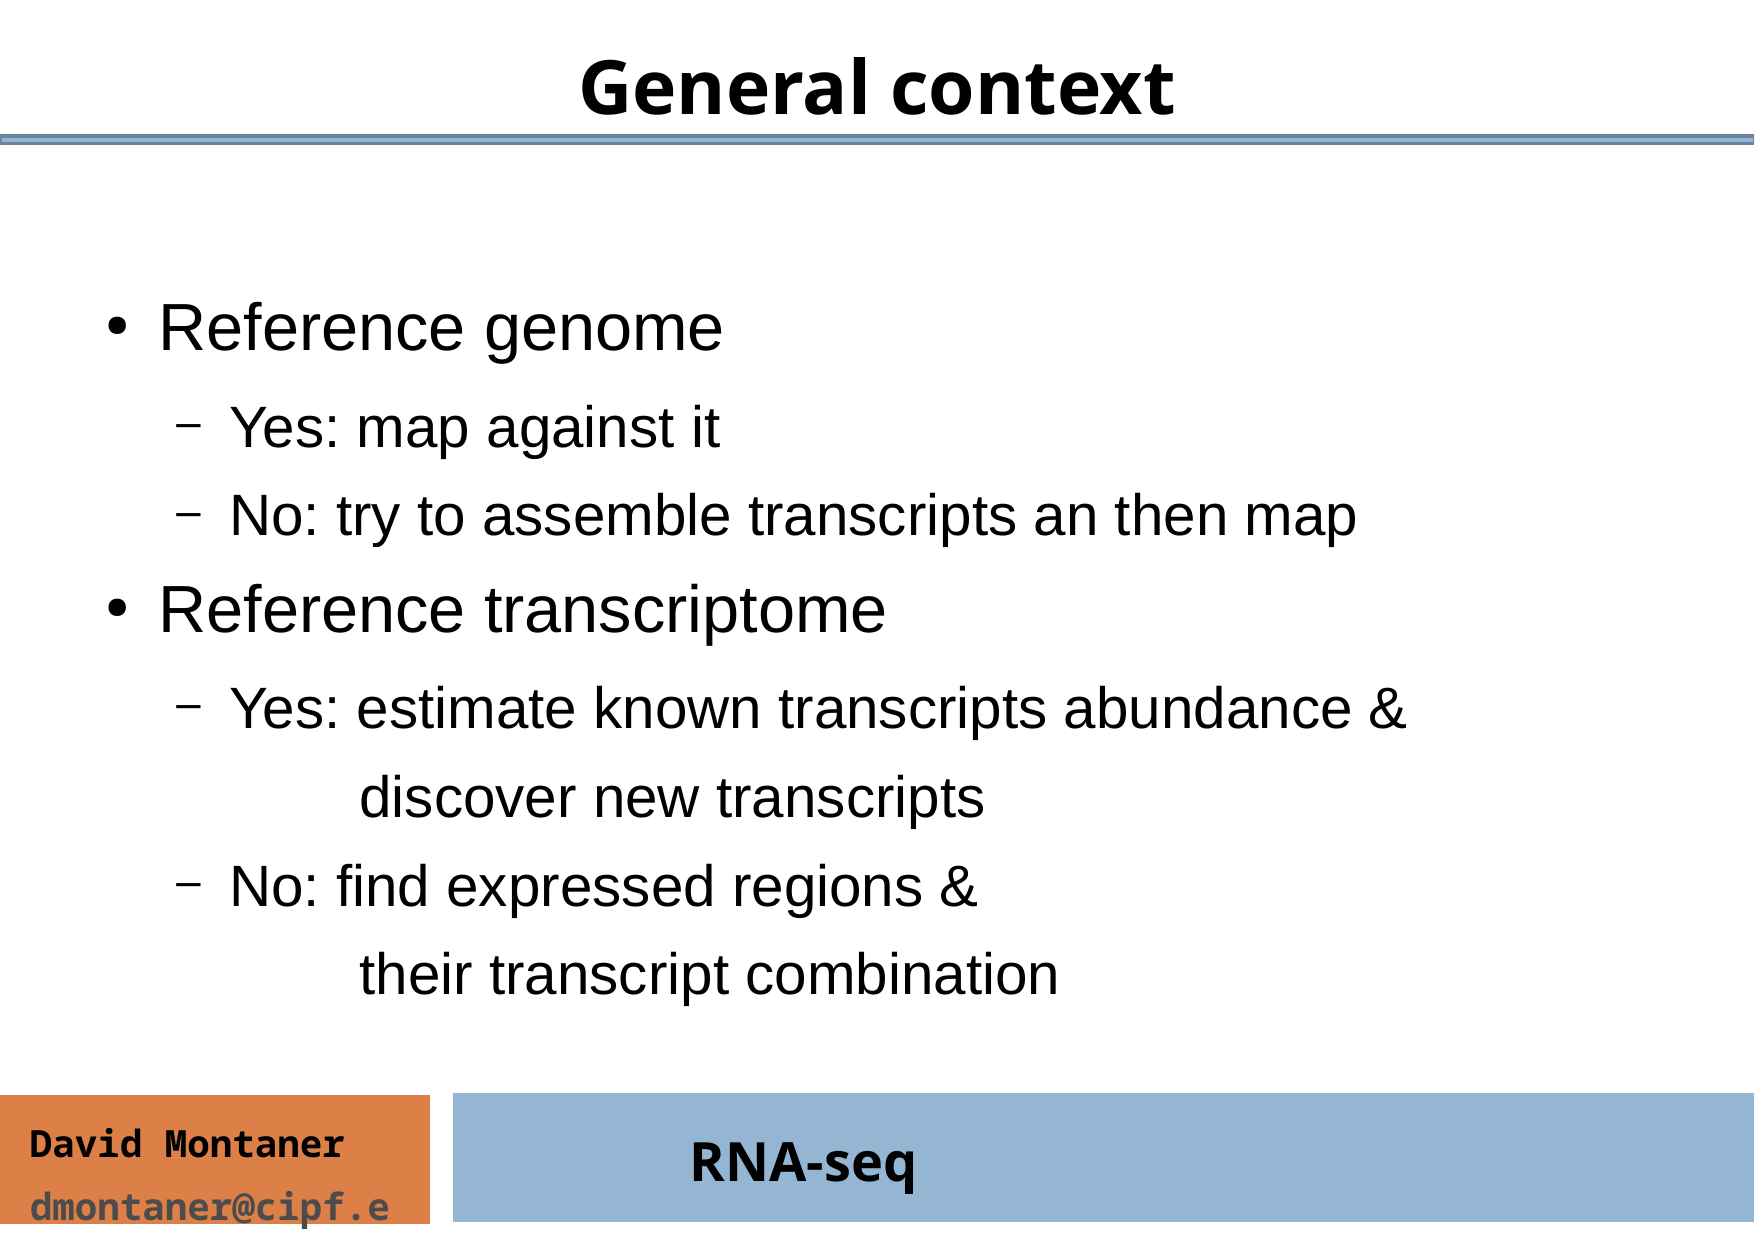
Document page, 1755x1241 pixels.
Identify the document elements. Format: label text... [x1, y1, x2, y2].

list Reference genome Yes: map against it No: try to assemble transcripts an then map Reference transcriptome Yes: estimate known transcripts abundance & discover new transcripts No: find expressed regions & their transcript combination [87, 290, 1632, 1010]
text_box General context [67, 27, 1688, 129]
text_box RNA-seq [675, 1116, 1726, 1194]
text_box [0, 136, 1754, 144]
text_box David Montaner dmontaner@cipf.es [15, 1110, 406, 1213]
